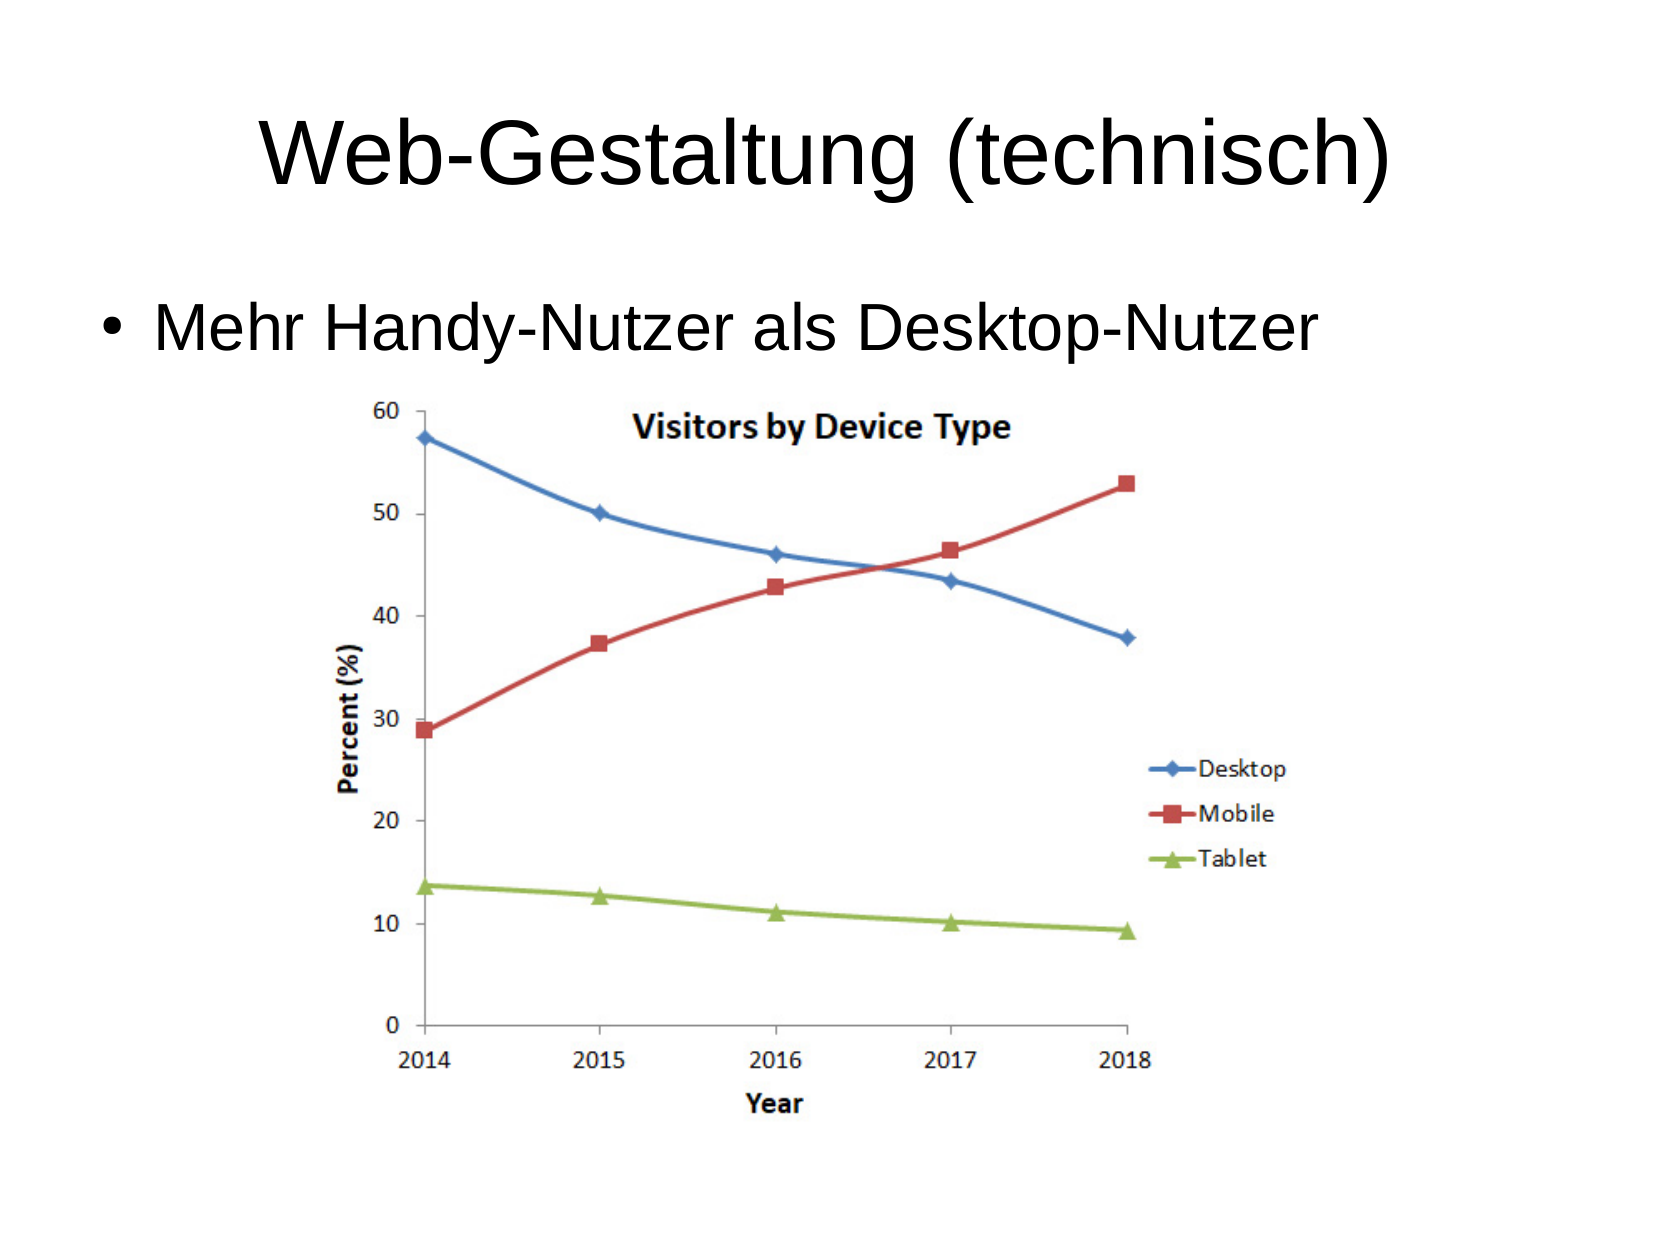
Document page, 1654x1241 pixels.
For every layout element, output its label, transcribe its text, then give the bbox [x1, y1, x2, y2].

list Mehr Handy-Nutzer als Desktop-Nutzer [82, 290, 1571, 1010]
picture [318, 1010, 1300, 1125]
title Web-Gestaltung (technisch) [82, 49, 1571, 257]
